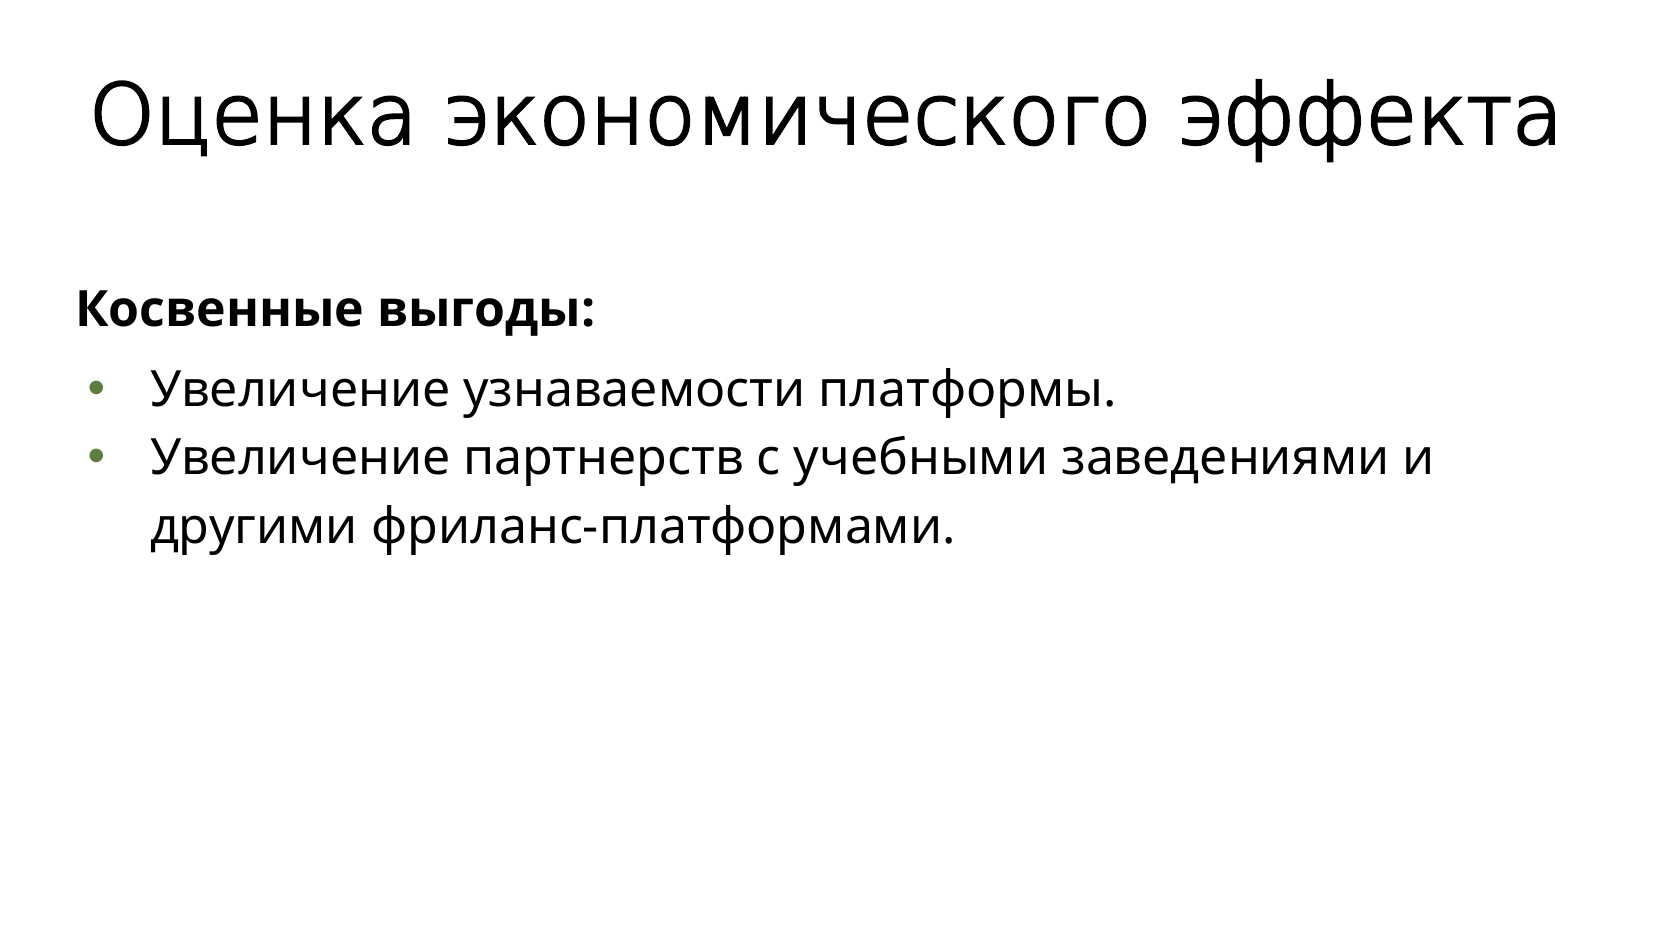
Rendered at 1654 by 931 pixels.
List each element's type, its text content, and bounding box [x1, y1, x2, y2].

text_box Косвенные выгоды: Увеличение узнаваемости платформы. Увеличение партнерств с учебными заведениями и другими фриланс-платформами. [55, 262, 1593, 757]
title Оценка экономического эффекта [82, 12, 1571, 218]
